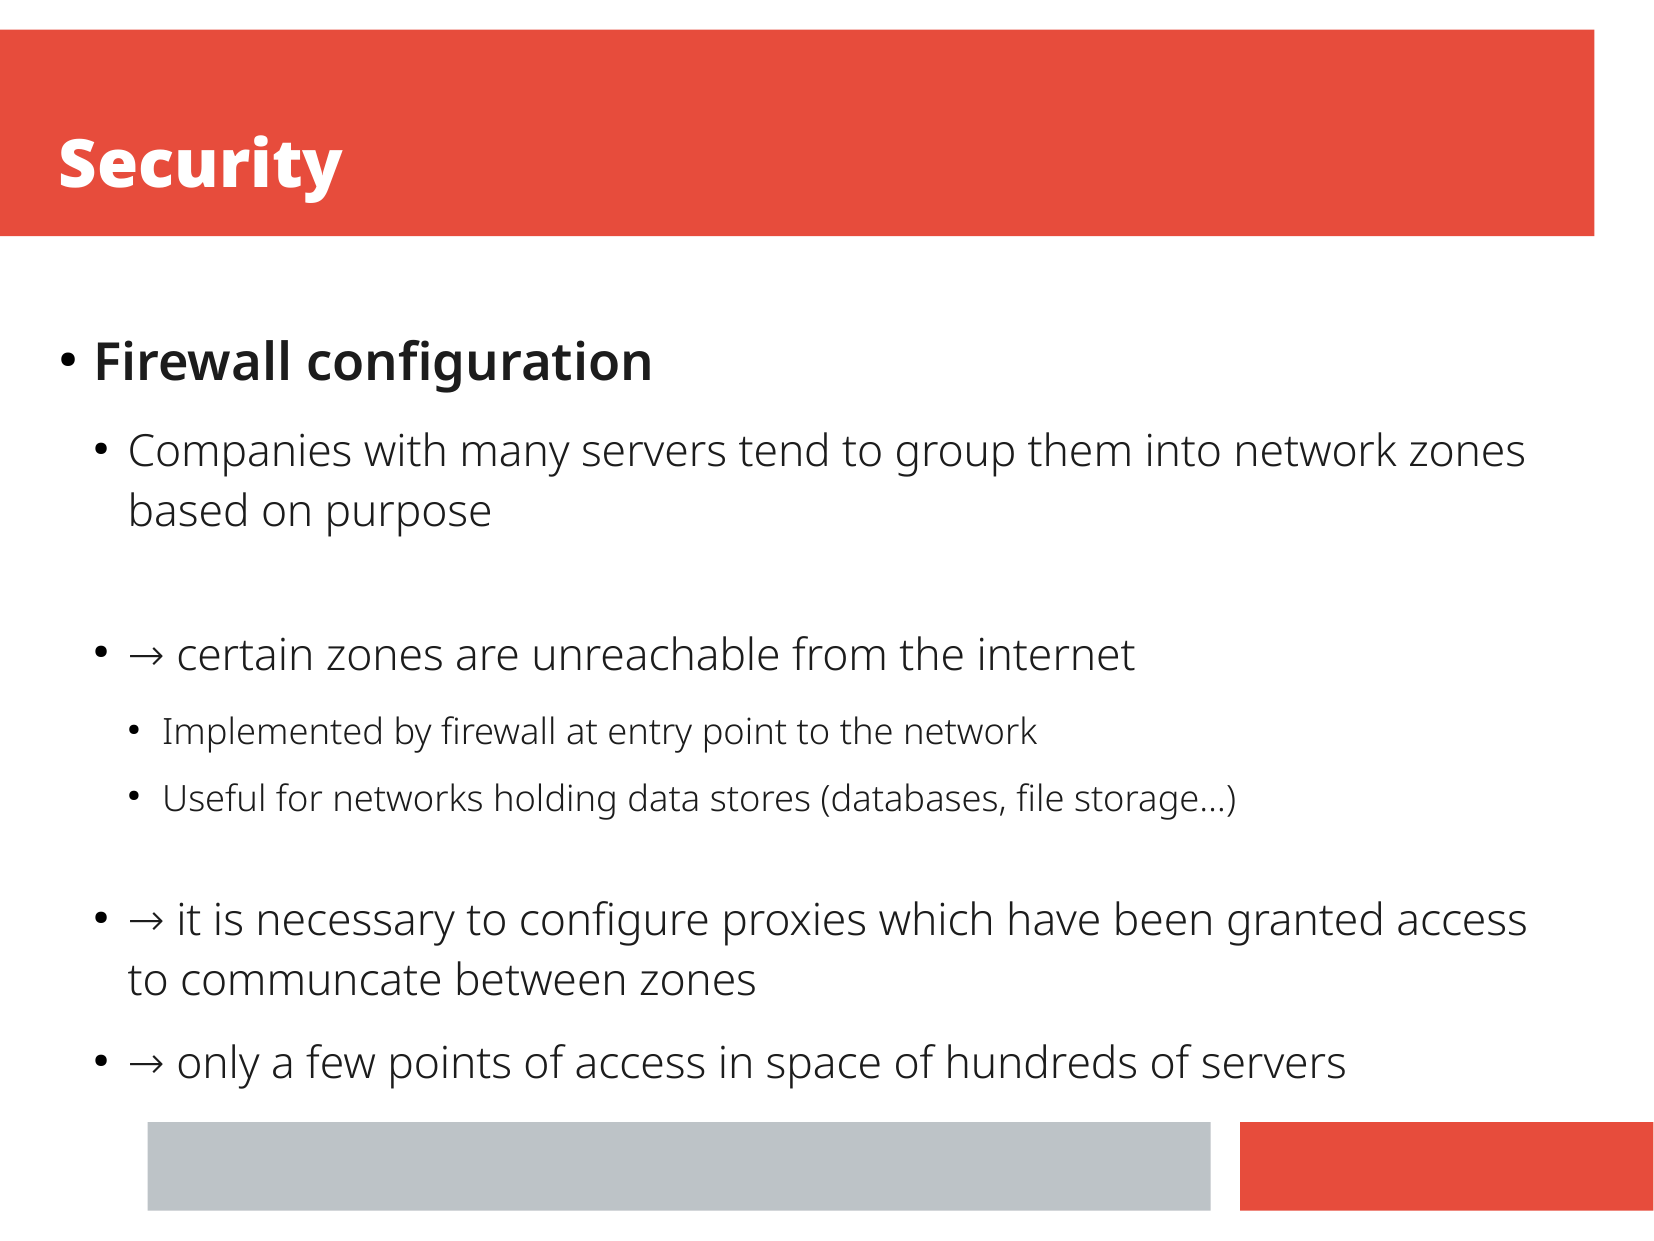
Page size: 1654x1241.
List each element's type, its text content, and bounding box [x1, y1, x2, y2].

title Security [59, 59, 1595, 207]
list Firewall configuration Companies with many servers tend to group them into network zones based on purpose → certain zones are unreachable from the internet Implemented by firewall at entry point to the network Useful for networks holding data stores (databases, file storage…) → it is necessary to configure proxies which have been granted access to communcate between zones → only a few points of access in space of hundreds of servers [59, 324, 1565, 1093]
